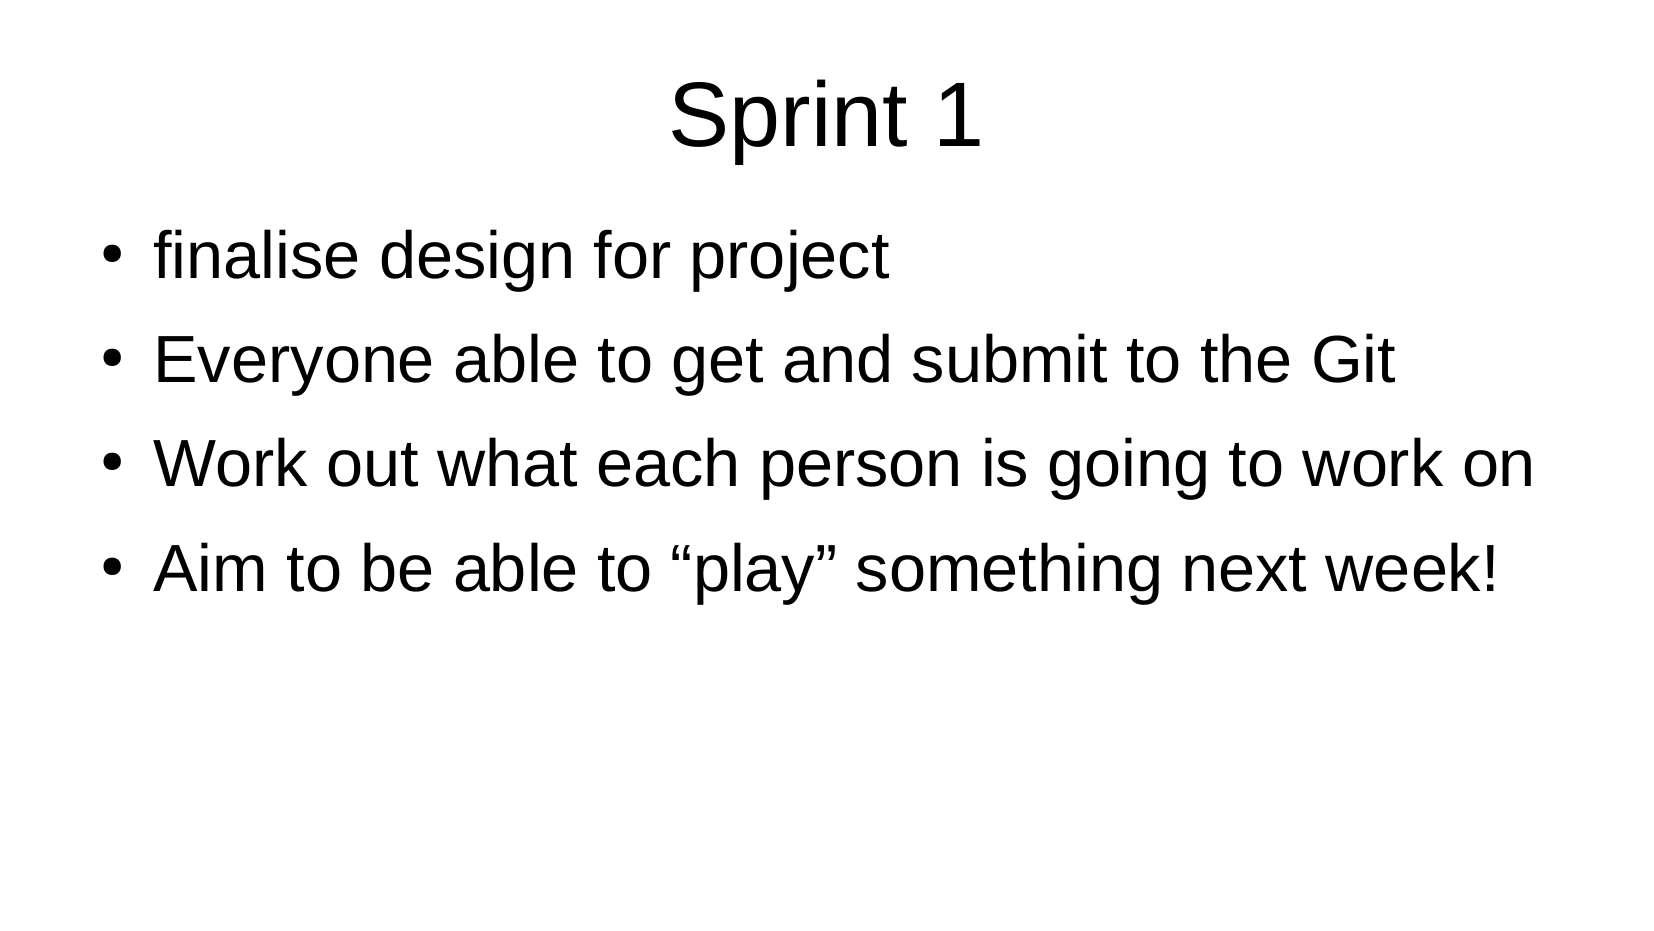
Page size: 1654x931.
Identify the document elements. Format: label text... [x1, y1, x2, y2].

list finalise design for project Everyone able to get and submit to the Git Work out what each person is going to work on Aim to be able to “play” something next week! [82, 217, 1571, 758]
title Sprint 1 [82, 37, 1571, 193]
